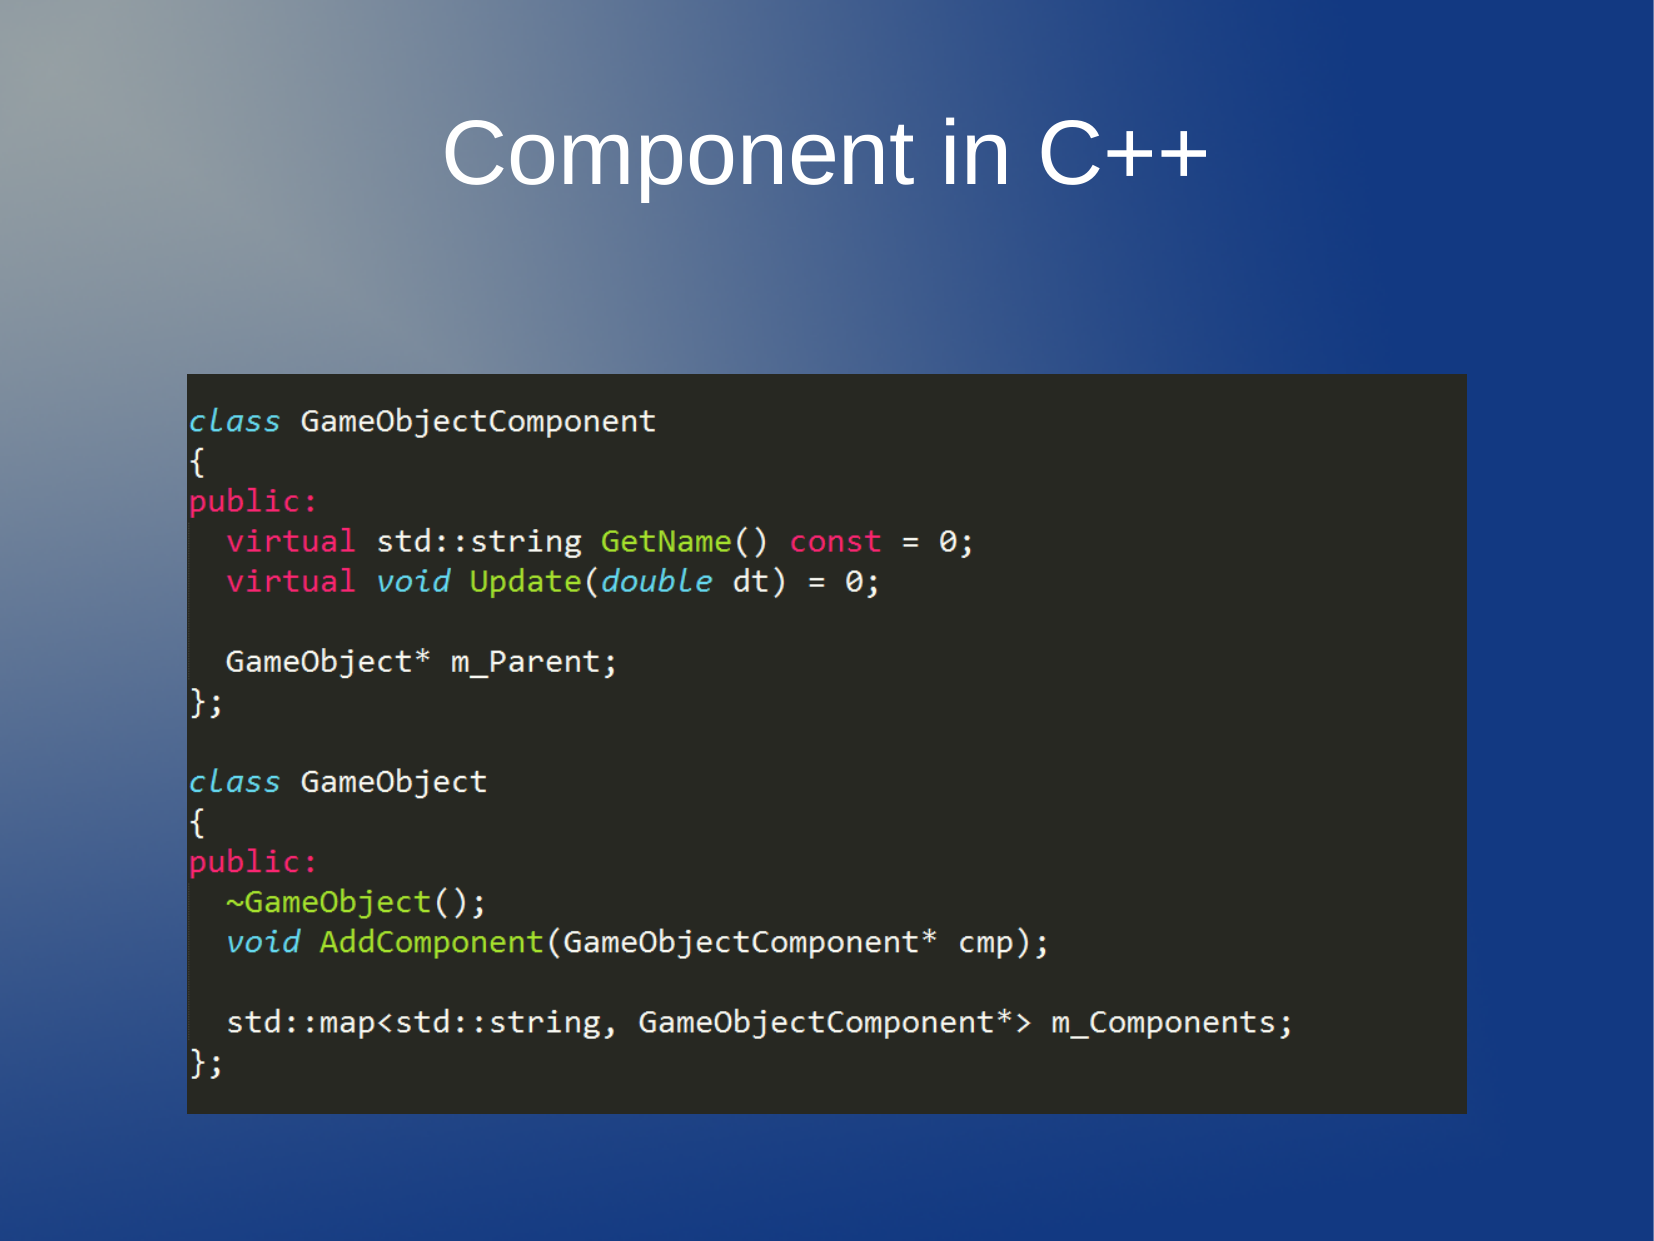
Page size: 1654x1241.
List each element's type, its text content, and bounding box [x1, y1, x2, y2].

picture [0, 0, 1654, 1241]
title Component in C++ [82, 49, 1571, 257]
